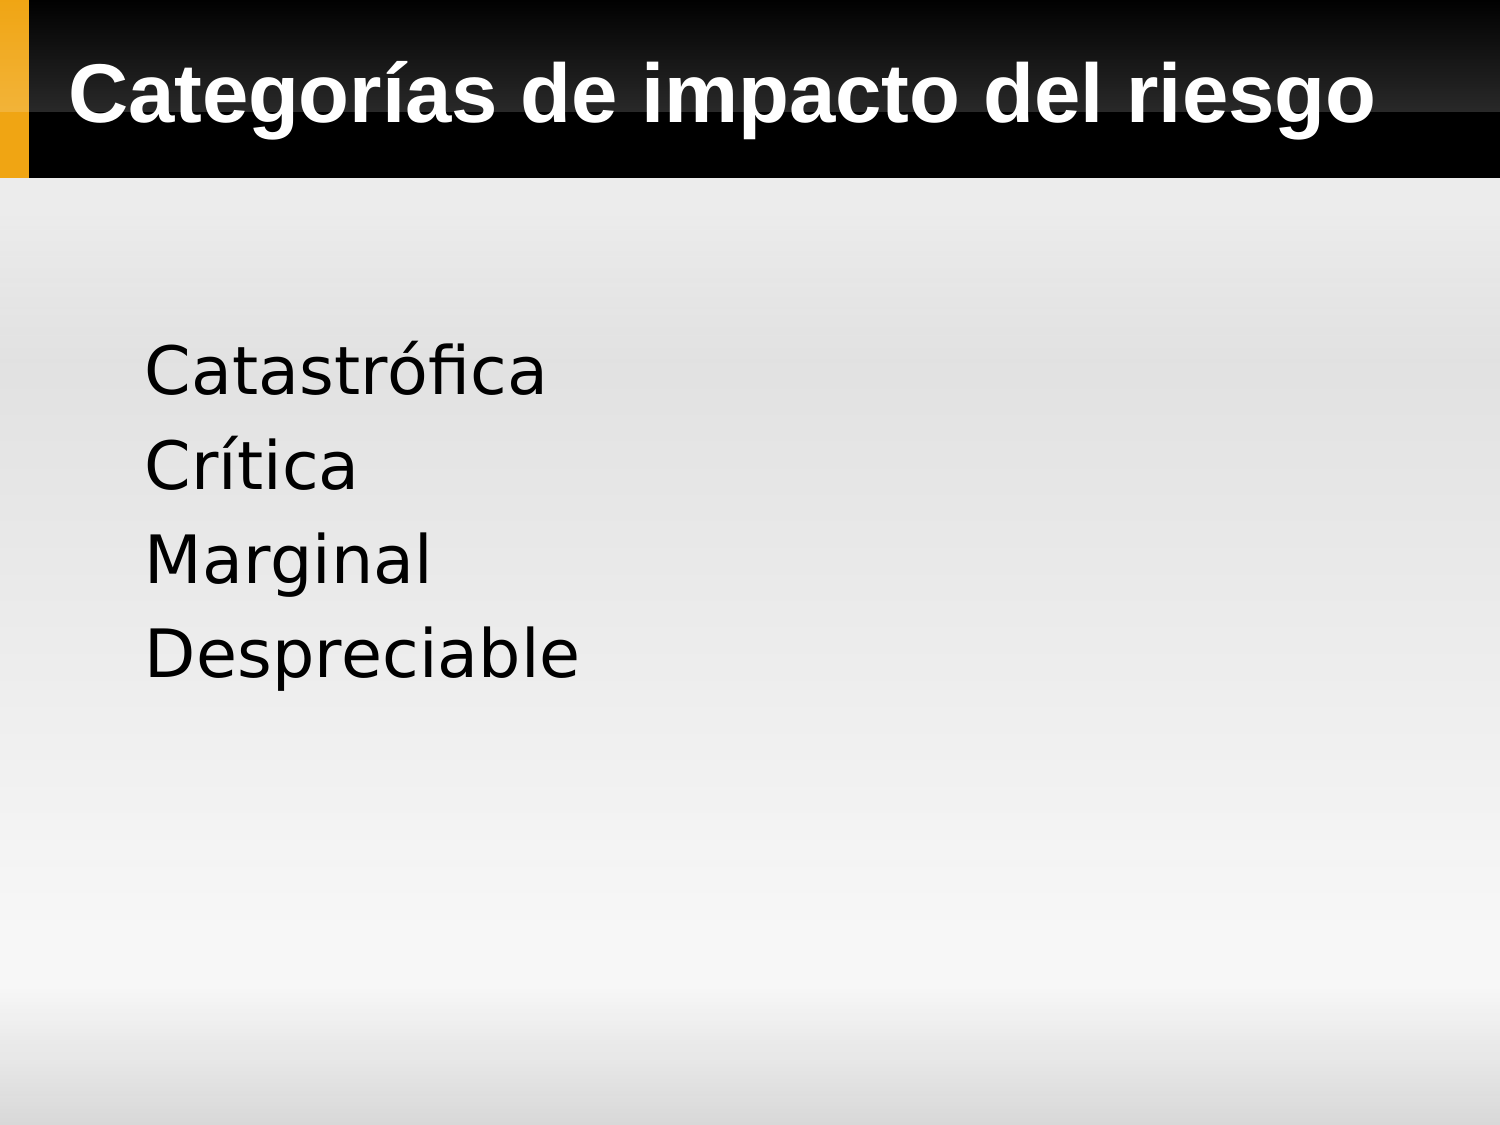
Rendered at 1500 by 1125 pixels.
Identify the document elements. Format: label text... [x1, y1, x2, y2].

title Categorías de impacto del riesgo [53, 19, 1500, 169]
text_box Catastrófica Crítica Marginal Despreciable [112, 324, 1388, 1001]
picture [0, 0, 1500, 1125]
